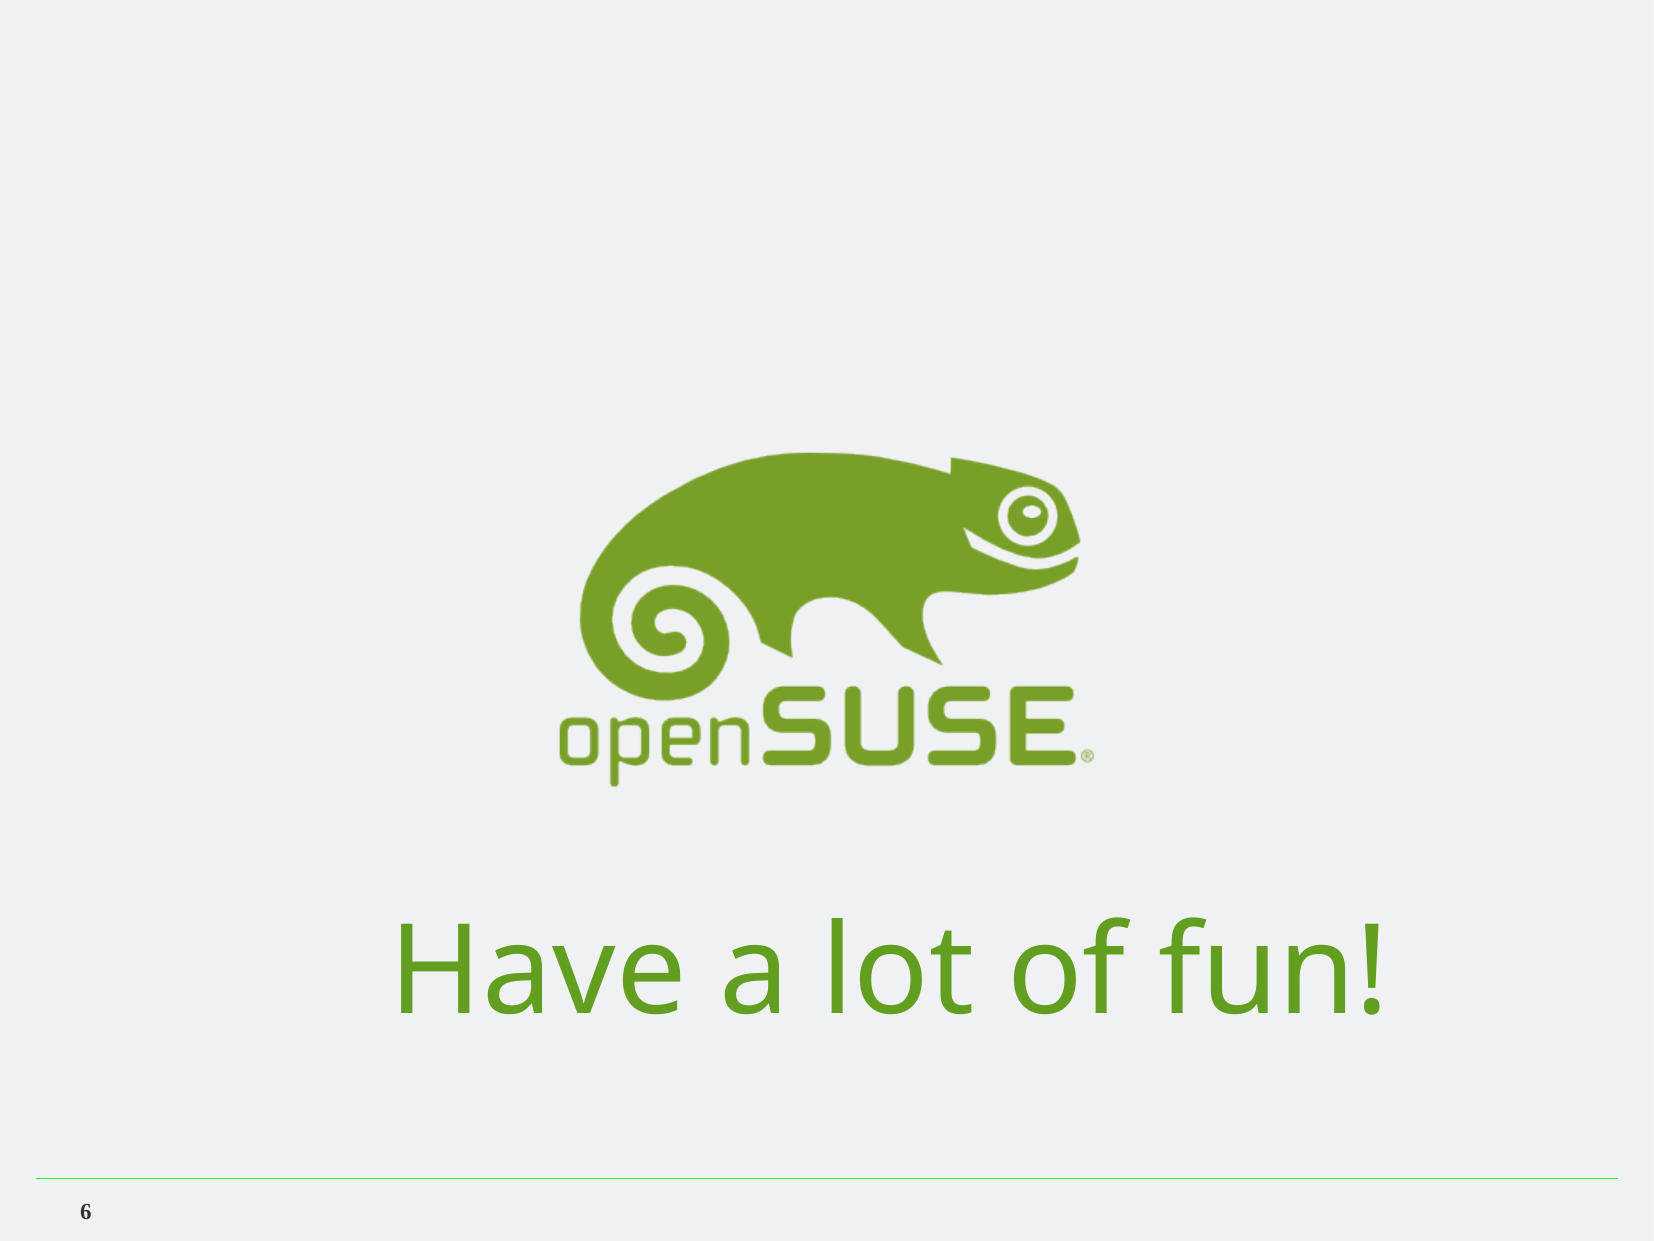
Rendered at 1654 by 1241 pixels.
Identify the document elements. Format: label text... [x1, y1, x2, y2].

picture [0, 0, 1654, 1241]
text_box Have a lot of fun! [374, 872, 1312, 1063]
